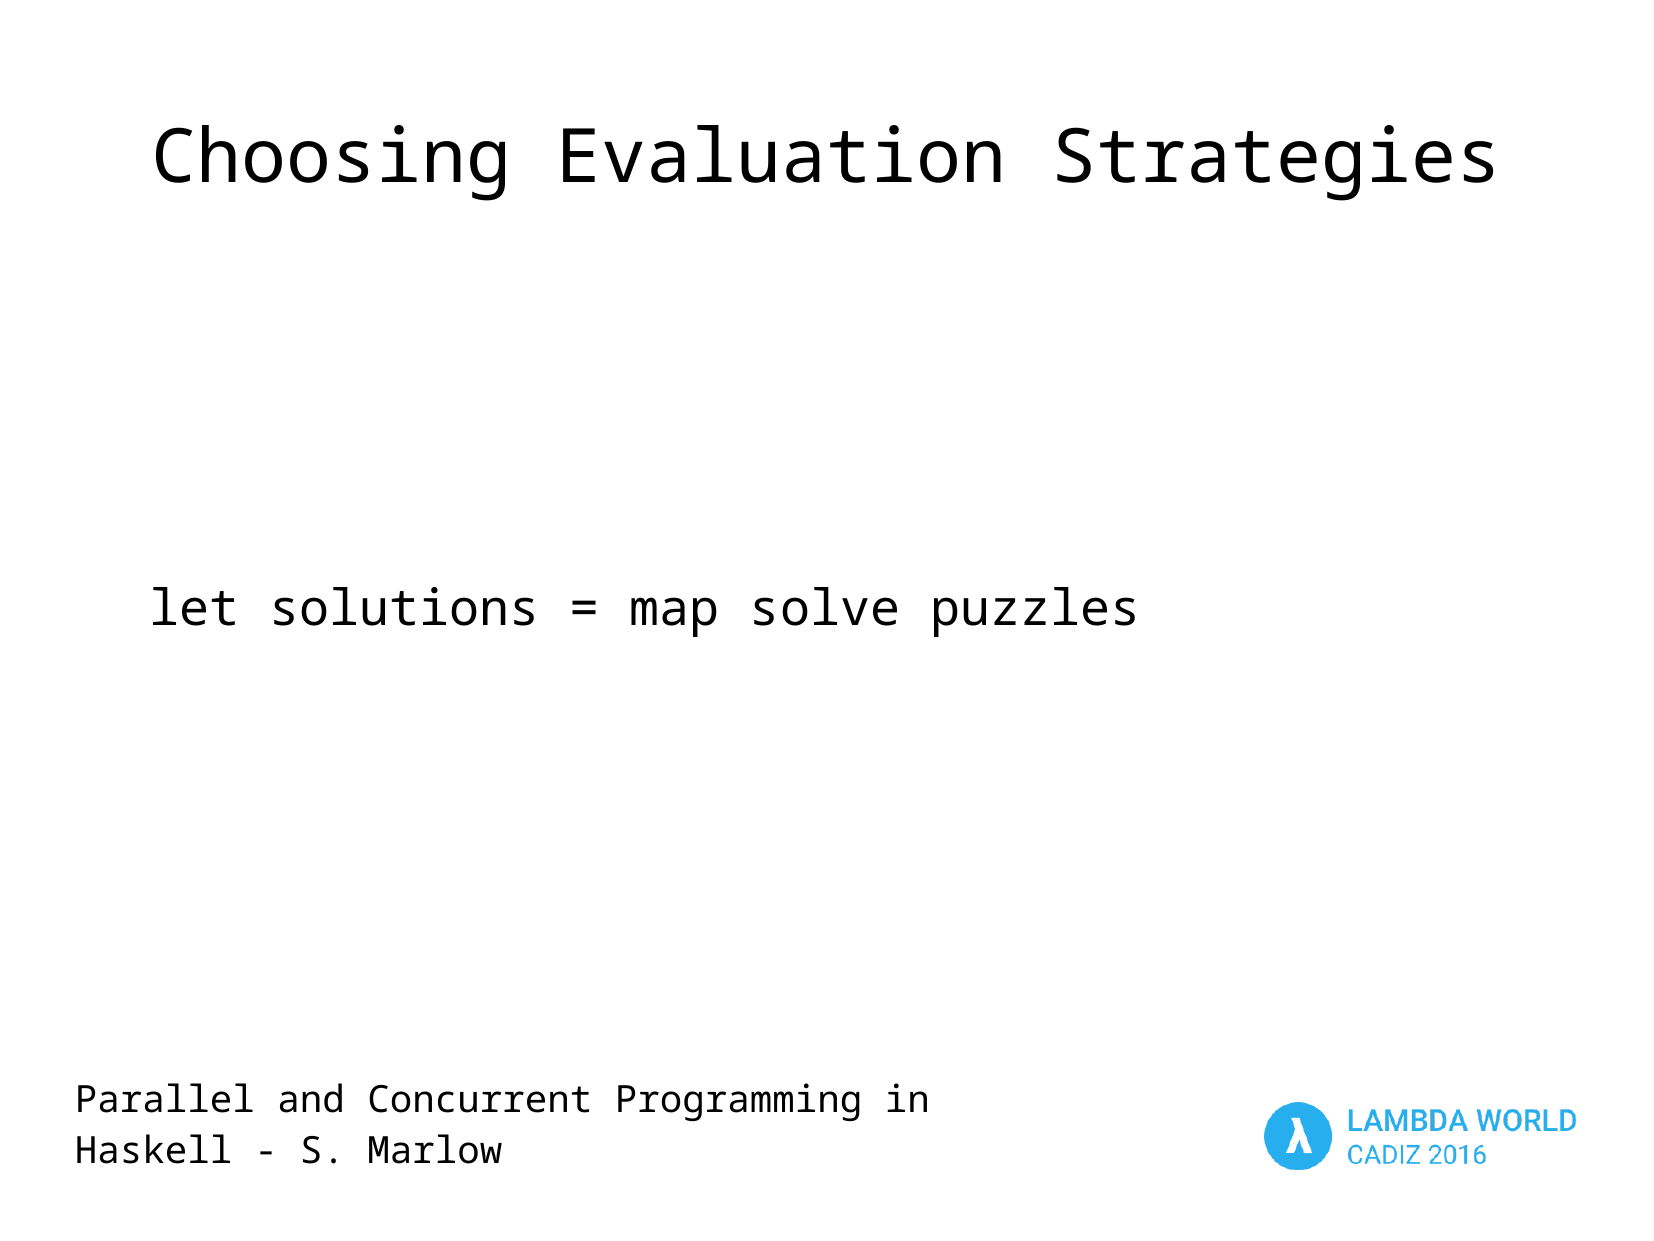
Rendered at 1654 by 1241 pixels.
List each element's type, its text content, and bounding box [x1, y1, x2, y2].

title Choosing Evaluation Strategies [82, 49, 1571, 257]
picture [1264, 1102, 1576, 1171]
text_box let solutions = map solve puzzles [135, 564, 1546, 685]
text_box Parallel and Concurrent Programming in Haskell - S. Marlow [60, 1065, 1111, 1193]
